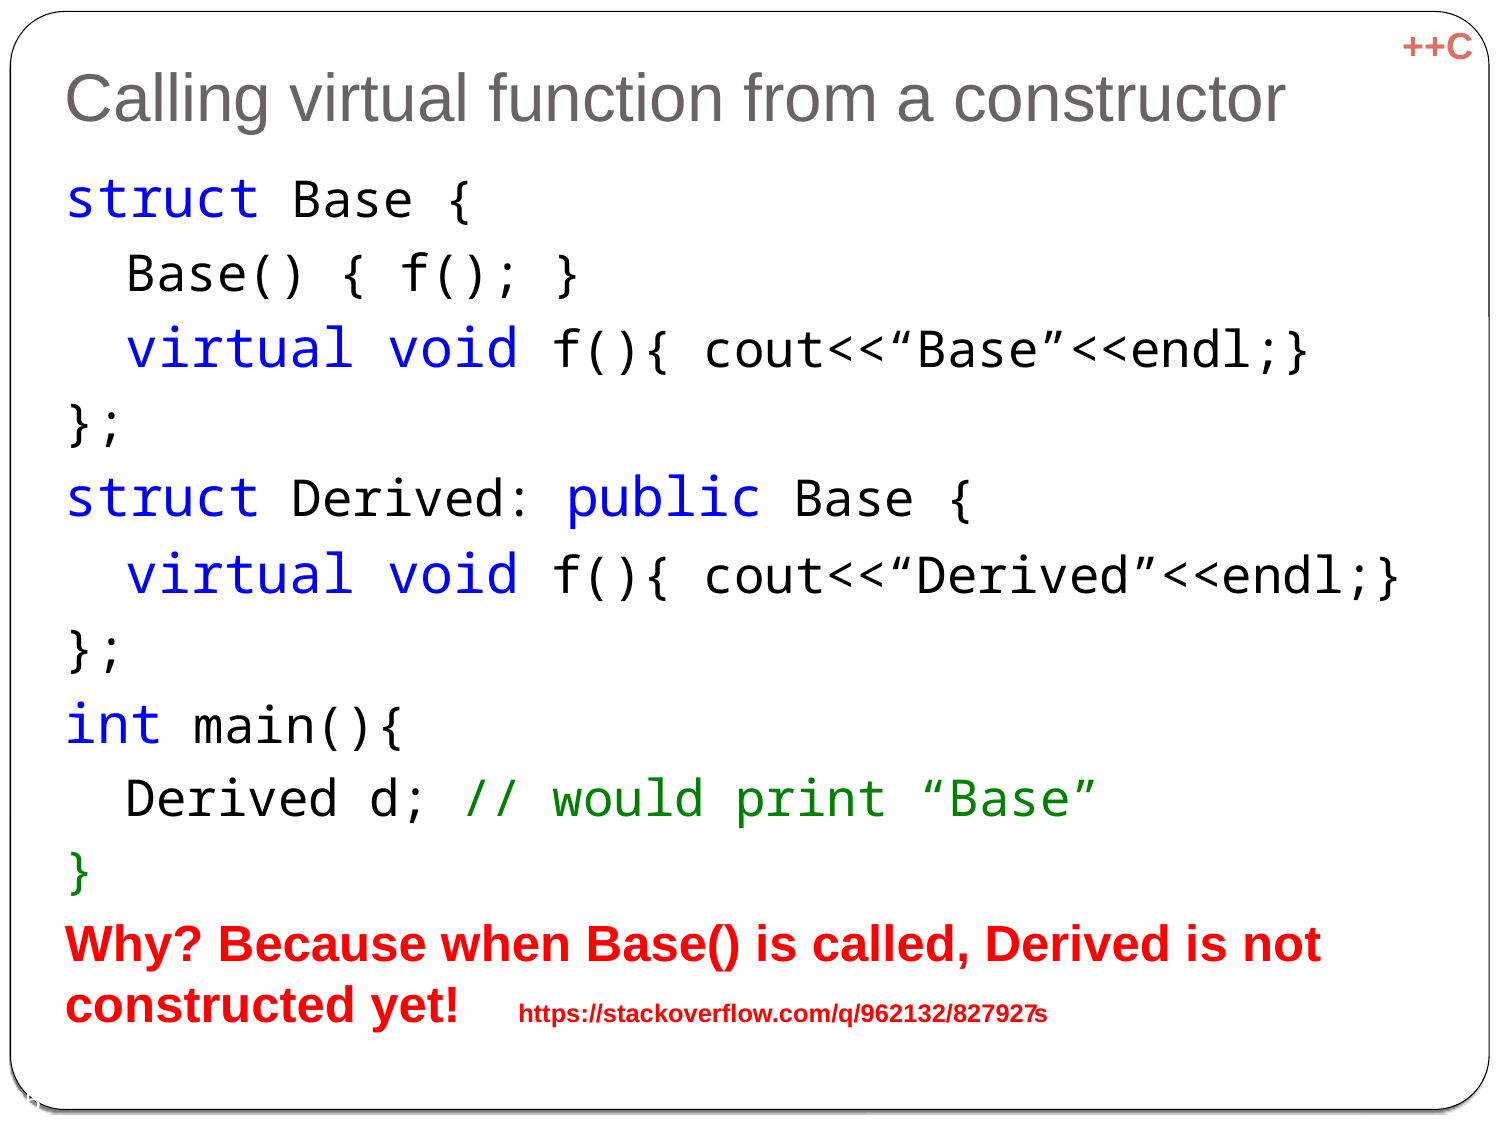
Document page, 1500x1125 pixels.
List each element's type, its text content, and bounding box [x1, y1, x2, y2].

slide_number <number> [0, 1074, 50, 1125]
title Calling virtual function from a constructor [50, 45, 1450, 150]
list struct Base { Base() { f(); } virtual void f(){ cout<<“Base”<<endl;} }; struct Derived: public Base { virtual void f(){ cout<<“Derived”<<endl;} }; int main(){ Derived d; // would print “Base” } Why? Because when Base() is called, Derived is not constructed yet! https://stackoverflow.com/q/962132/827927s [50, 155, 1450, 1094]
